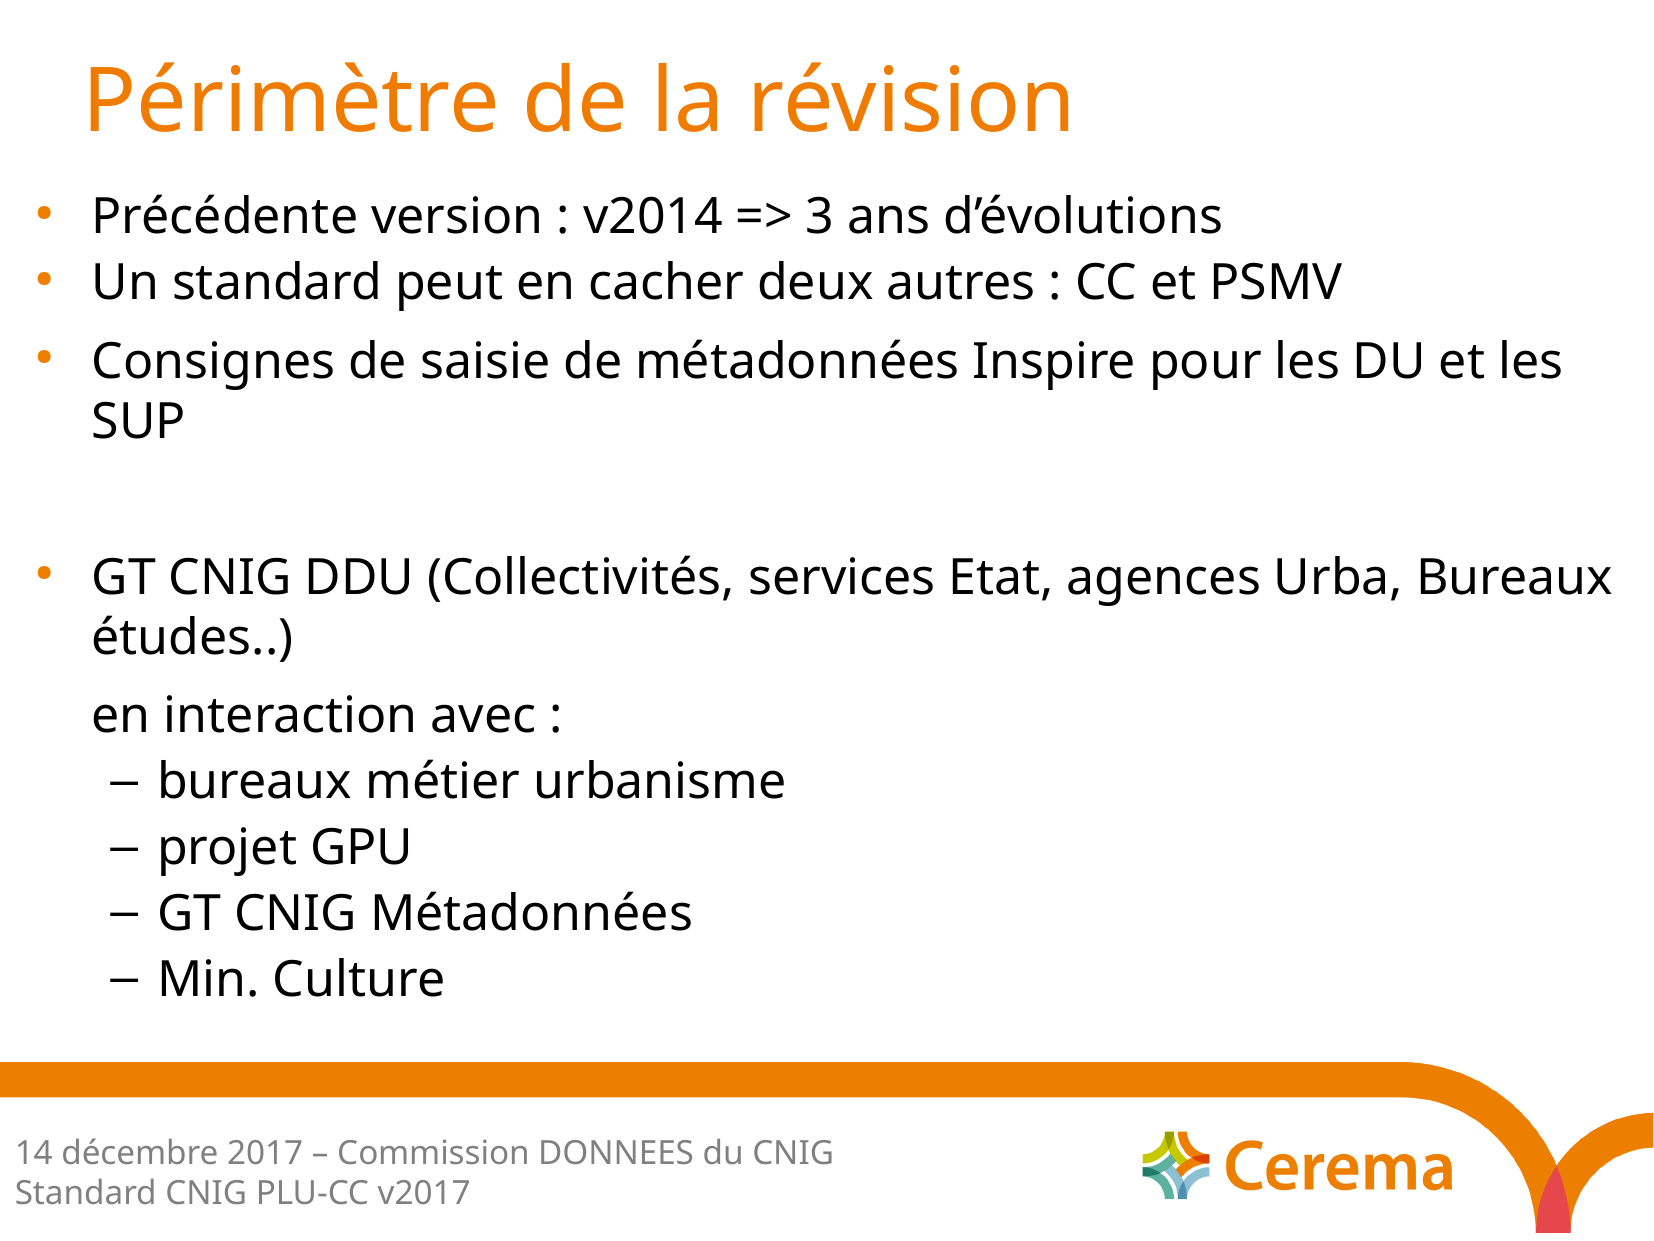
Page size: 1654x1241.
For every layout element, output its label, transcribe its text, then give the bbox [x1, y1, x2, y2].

picture [0, 1062, 1654, 1233]
list Précédente version : v2014 => 3 ans d’évolutions Un standard peut en cacher deux autres : CC et PSMV Consignes de saisie de métadonnées Inspire pour les DU et les SUP GT CNIG DDU (Collectivités, services Etat, agences Urba, Bureaux études..) en interaction avec : bureaux métier urbanisme projet GPU GT CNIG Métadonnées Min. Culture [35, 183, 1630, 981]
title Périmètre de la révision [82, 25, 1571, 166]
text_box 14 décembre 2017 – Commission DONNEES du CNIG Standard CNIG PLU-CC v2017 [0, 1123, 1205, 1219]
